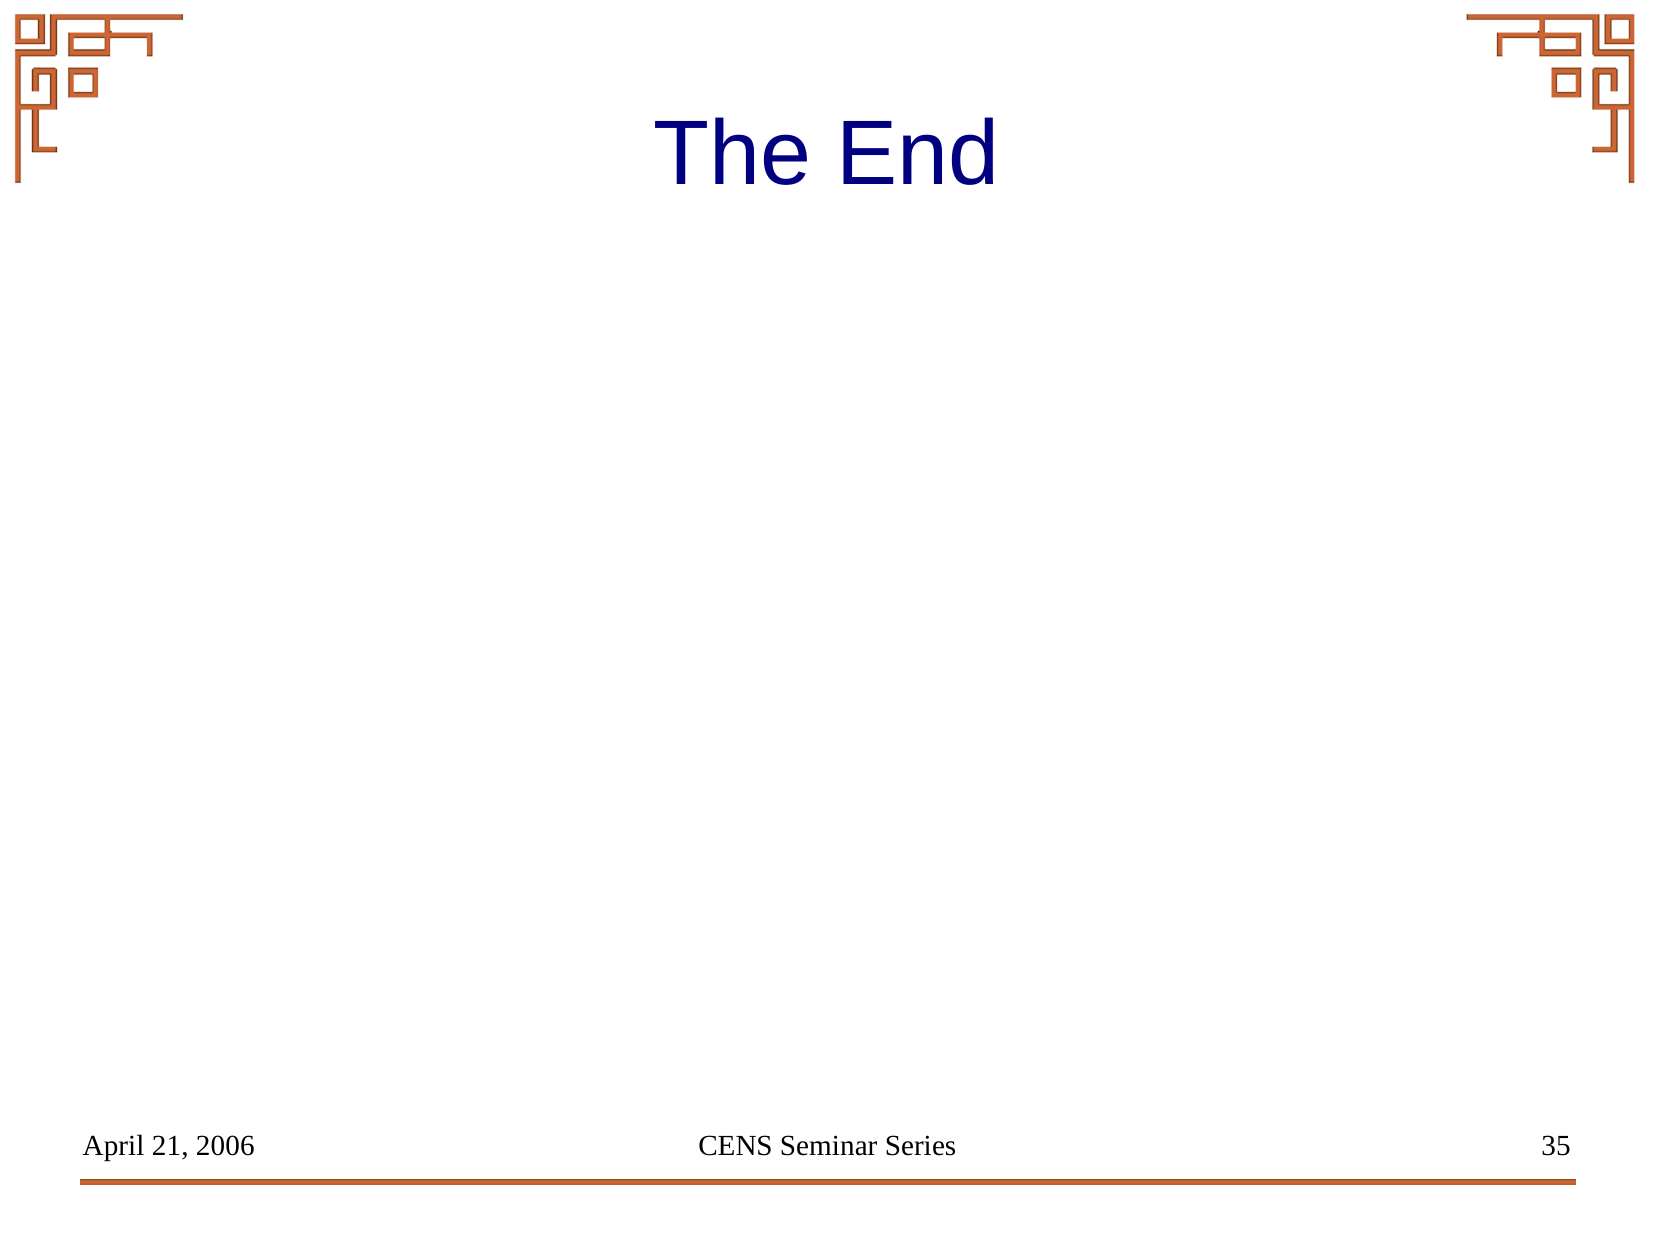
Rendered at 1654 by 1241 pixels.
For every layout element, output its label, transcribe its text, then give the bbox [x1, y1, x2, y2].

picture [0, 0, 194, 194]
picture [1456, 0, 1650, 194]
title The End [82, 49, 1571, 257]
picture [80, 1179, 1576, 1185]
